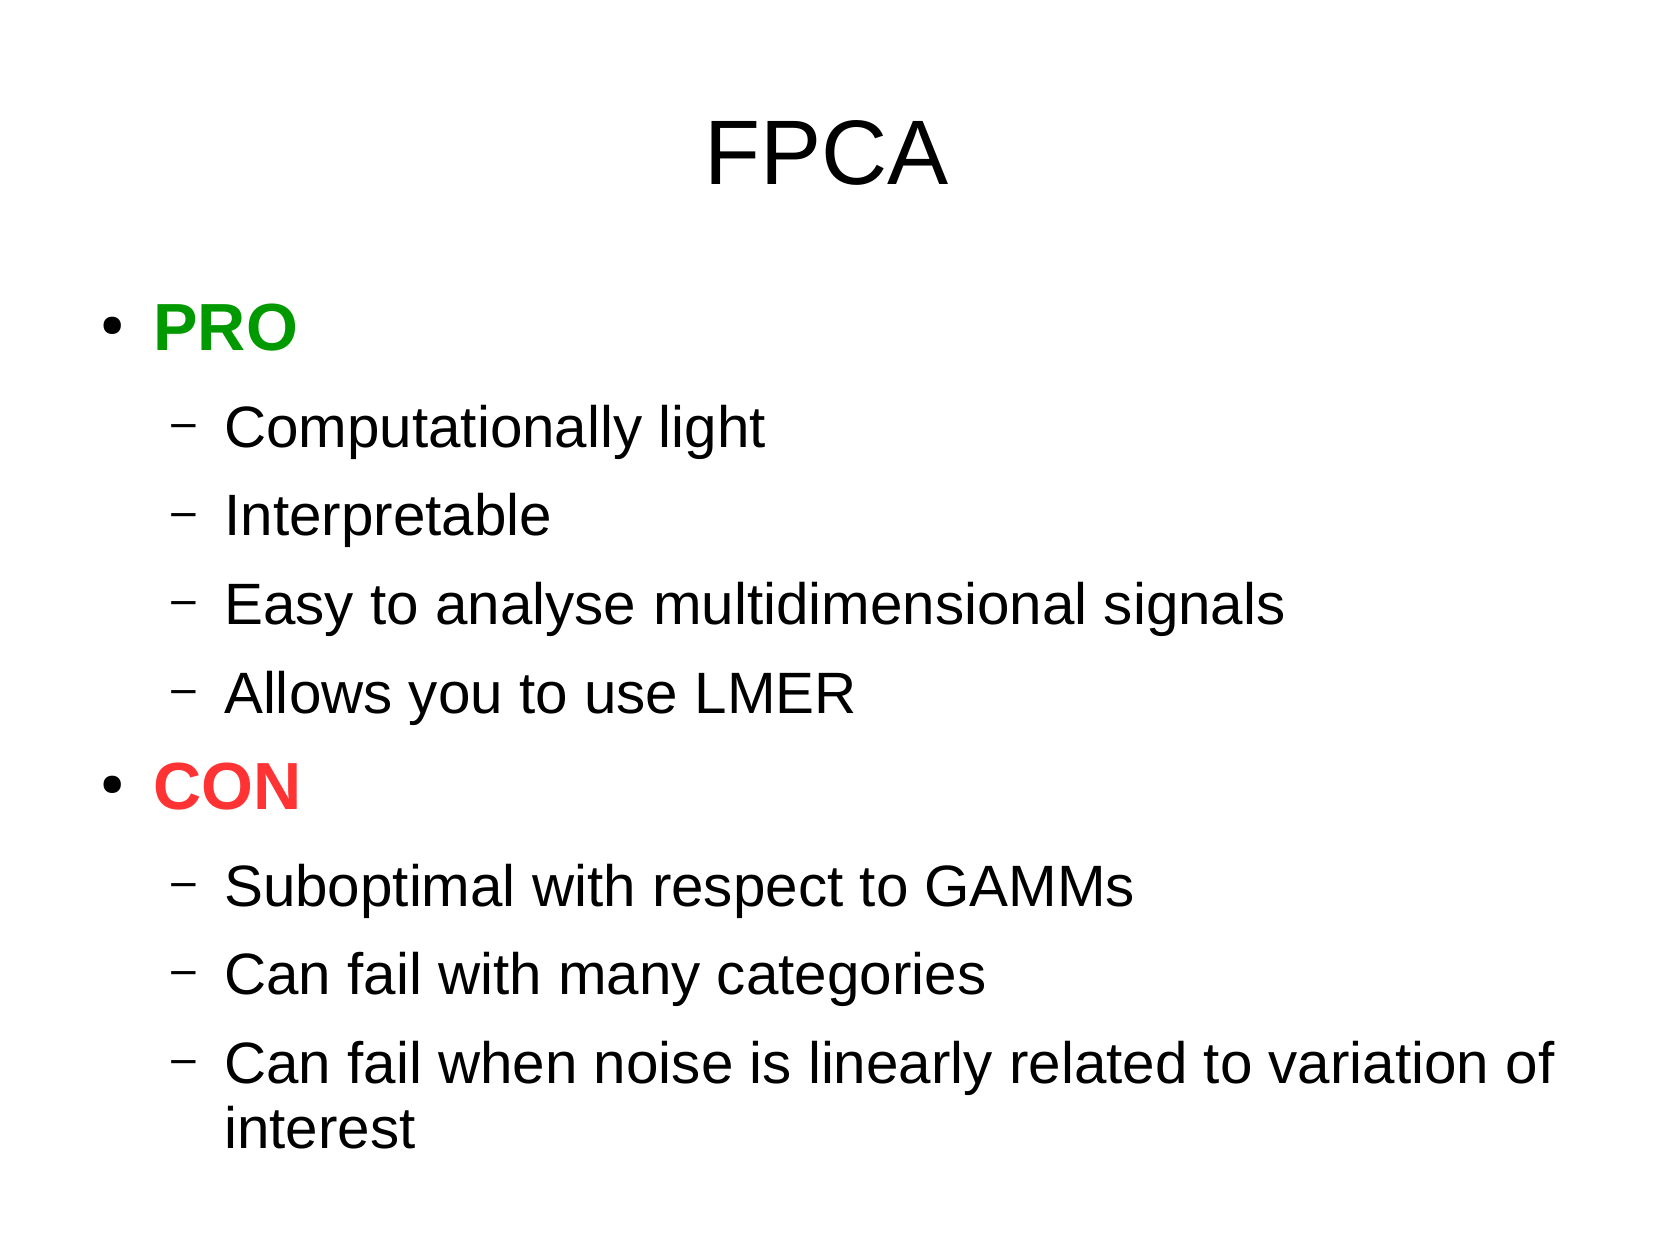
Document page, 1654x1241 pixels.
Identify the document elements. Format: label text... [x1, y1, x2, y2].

title FPCA [82, 49, 1571, 257]
list PRO Computationally light Interpretable Easy to analyse multidimensional signals Allows you to use LMER CON Suboptimal with respect to GAMMs Can fail with many categories Can fail when noise is linearly related to variation of interest [82, 290, 1571, 1161]
